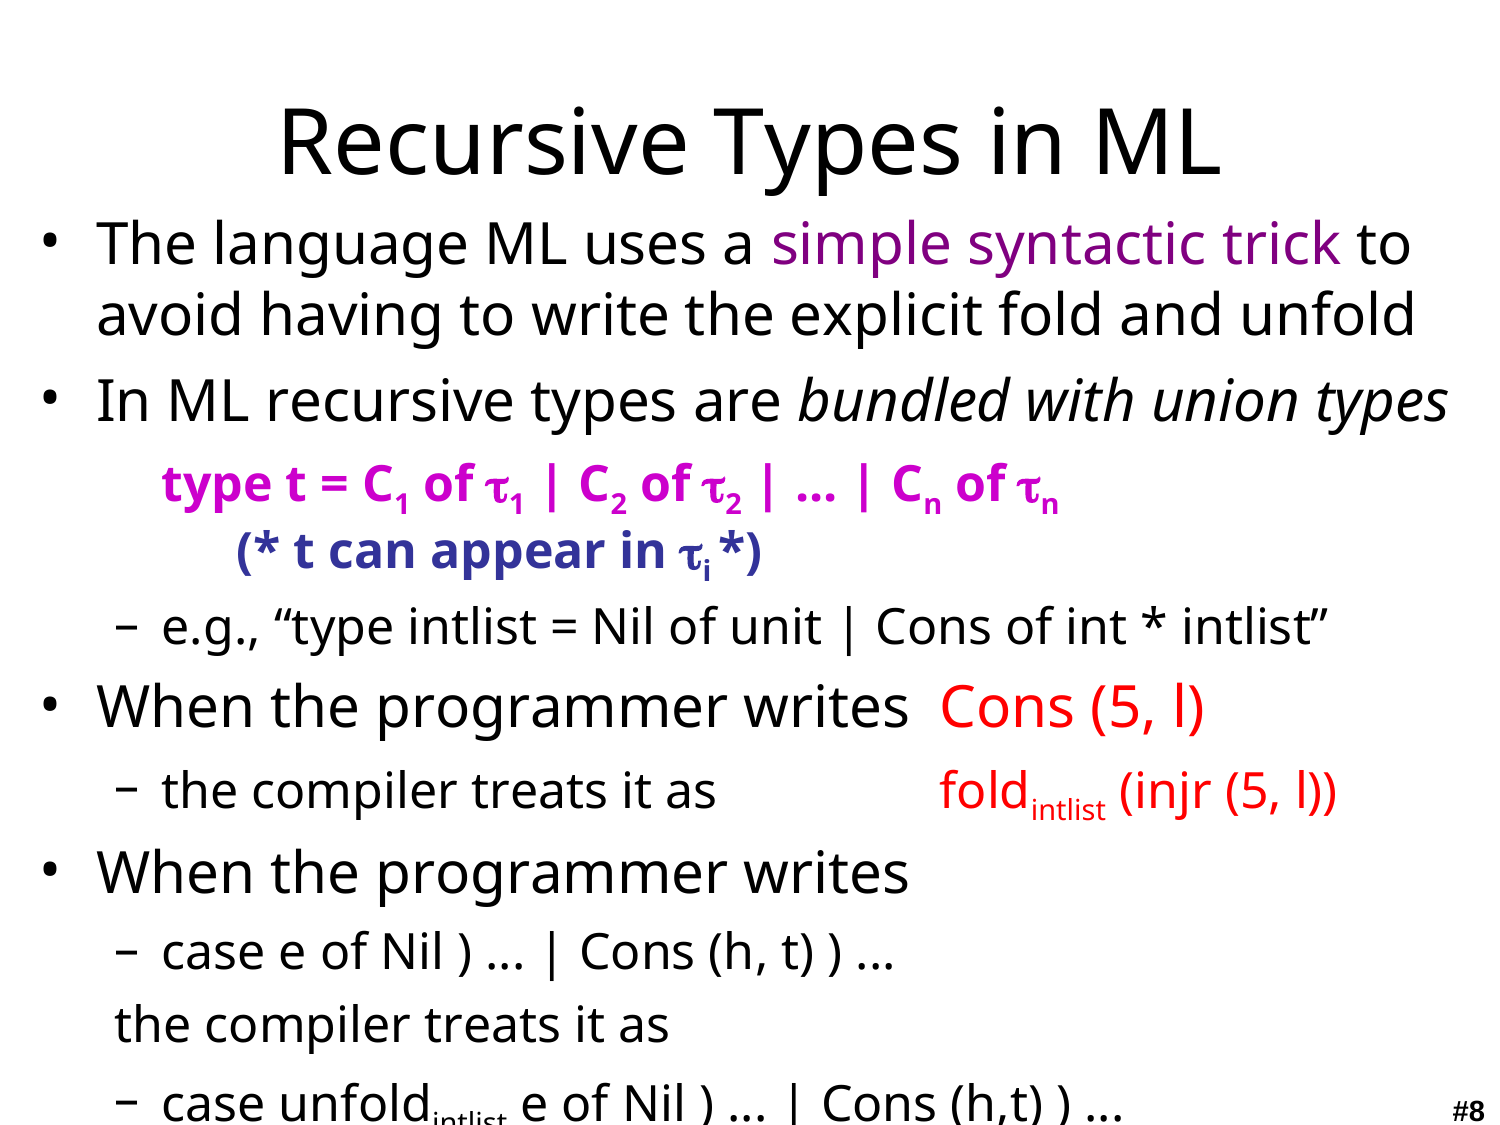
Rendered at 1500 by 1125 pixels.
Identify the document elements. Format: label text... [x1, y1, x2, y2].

title Recursive Types in ML [24, 45, 1476, 199]
list The language ML uses a simple syntactic trick to avoid having to write the explicit fold and unfold In ML recursive types are bundled with union types type t = C1 of 1 | C2 of 2 | ... | Cn of n (* t can appear in i *) e.g., “type intlist = Nil of unit | Cons of int * intlist” When the programmer writes Cons (5, l) the compiler treats it as foldintlist (injr (5, l)) When the programmer writes case e of Nil ) ... | Cons (h, t) ) ... the compiler treats it as case unfoldintlist e of Nil ) ... | Cons (h,t) ) ... [24, 199, 1476, 1047]
